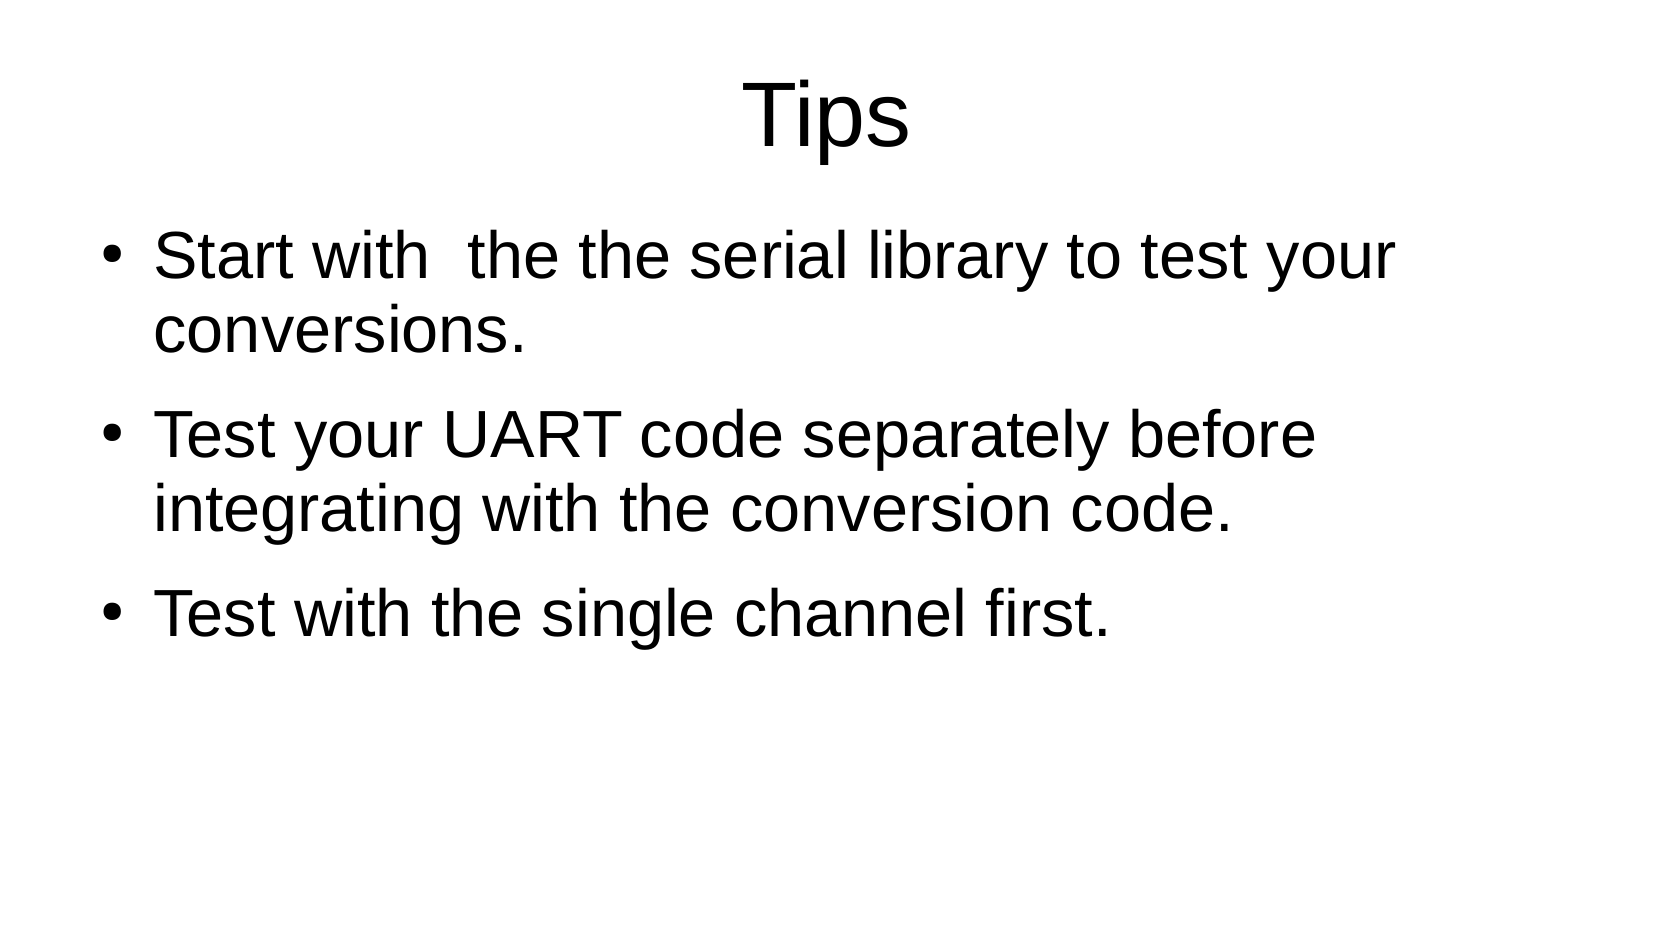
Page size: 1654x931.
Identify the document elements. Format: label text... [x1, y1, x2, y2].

title Tips [82, 37, 1571, 193]
list Start with the the serial library to test your conversions. Test your UART code separately before integrating with the conversion code. Test with the single channel first. [82, 217, 1571, 758]
